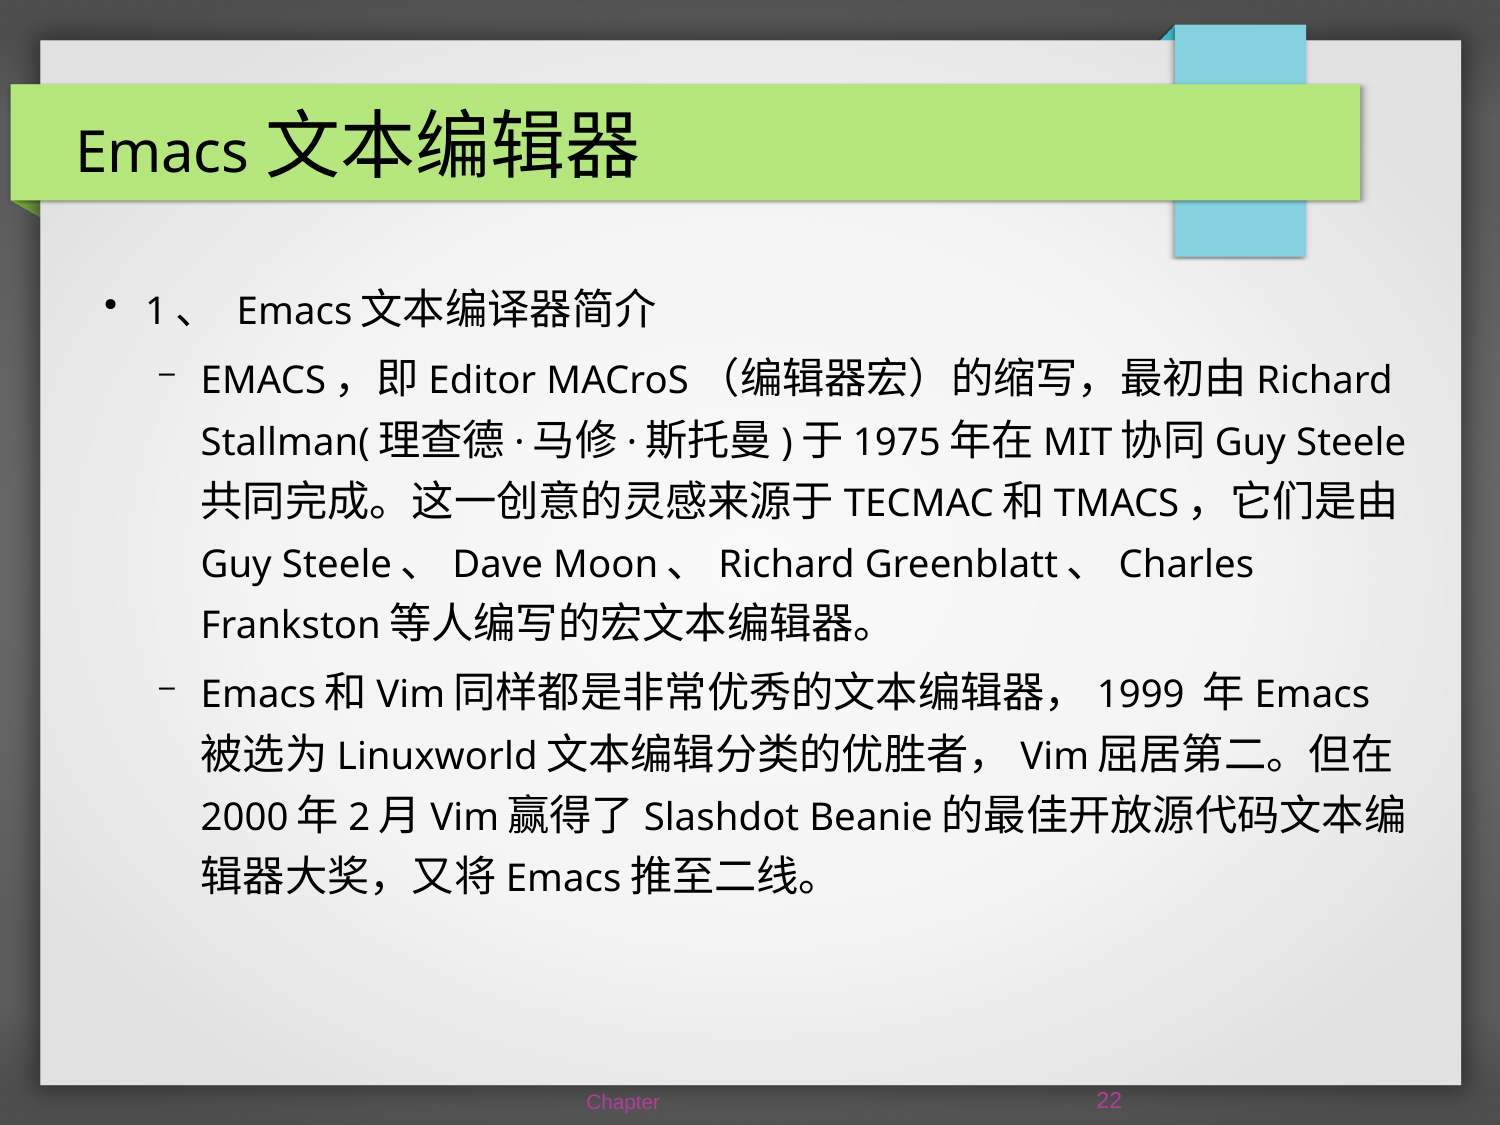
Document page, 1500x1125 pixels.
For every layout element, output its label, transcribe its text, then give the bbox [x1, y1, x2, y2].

text_box <number> [1025, 1075, 1123, 1114]
text_box Chapter [75, 1075, 676, 1114]
title Emacs文本编辑器 [75, 85, 1147, 193]
list 1、 Emacs文本编译器简介 EMACS，即Editor MACroS（编辑器宏）的缩写，最初由Richard Stallman(理查德·马修·斯托曼)于1975年在MIT协同Guy Steele共同完成。这一创意的灵感来源于TECMAC和TMACS，它们是由Guy Steele、Dave Moon、Richard Greenblatt、Charles Frankston等人编写的宏文本编辑器。 Emacs和Vim同样都是非常优秀的文本编辑器，1999 年Emacs被选为Linuxworld文本编辑分类的优胜者，Vim屈居第二。但在2000年2月Vim赢得了Slashdot Beanie的最佳开放源代码文本编辑器大奖，又将Emacs推至二线。 [75, 267, 1426, 921]
picture [0, 0, 1500, 1125]
